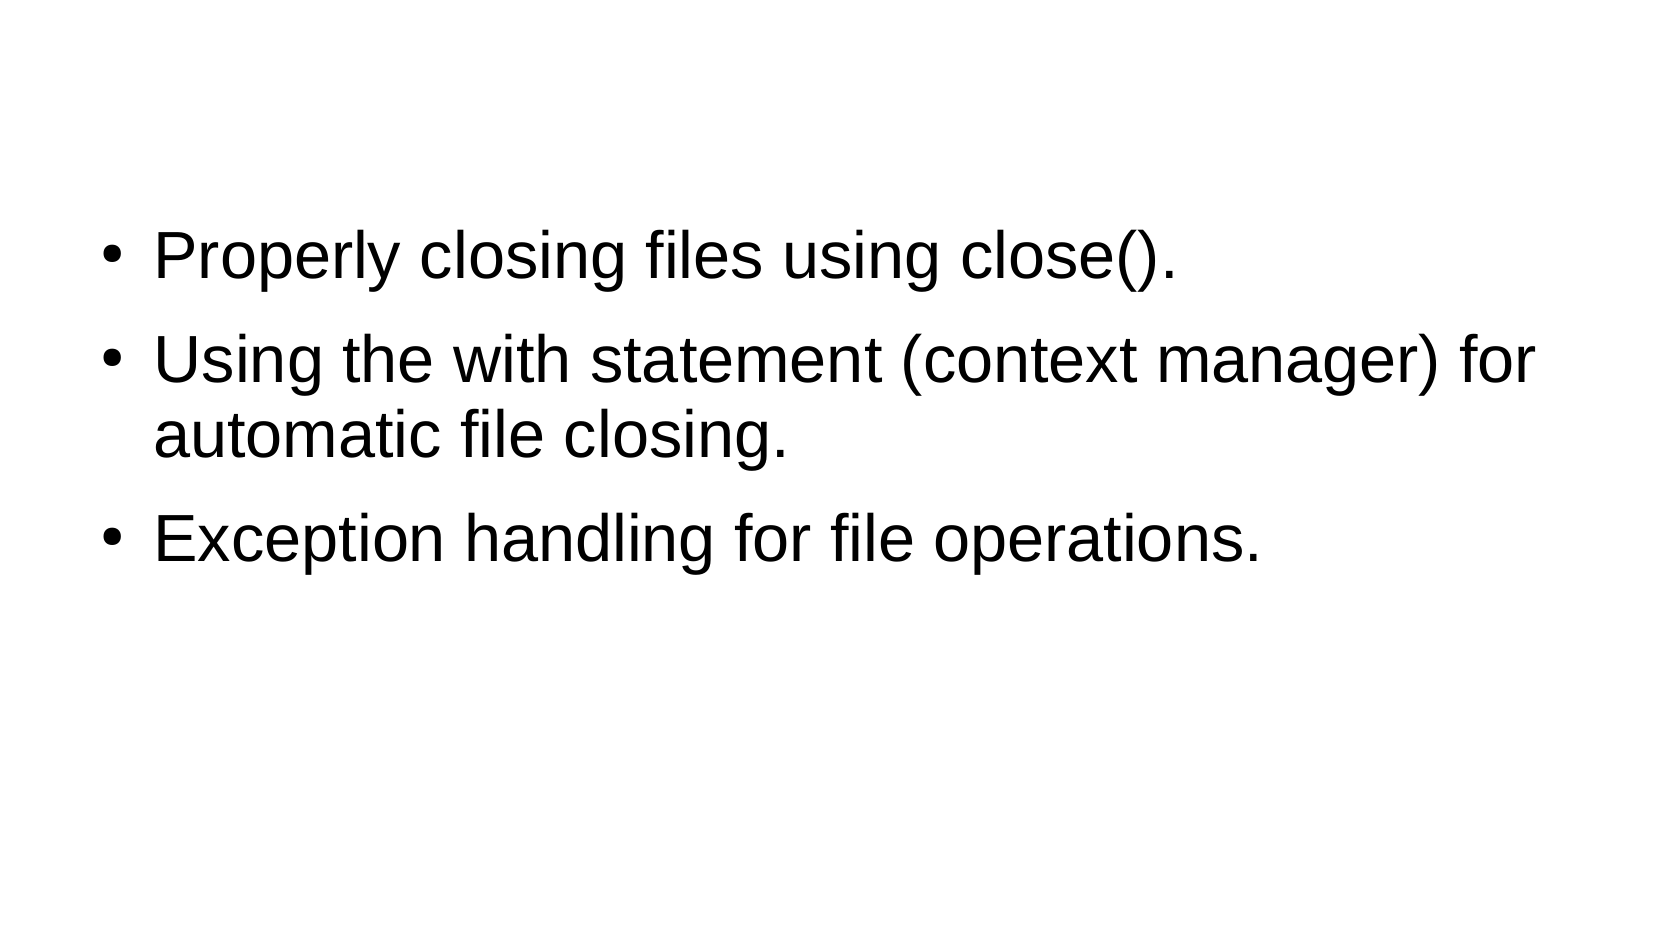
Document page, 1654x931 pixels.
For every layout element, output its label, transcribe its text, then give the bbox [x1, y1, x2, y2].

list Properly closing files using close(). Using the with statement (context manager) for automatic file closing. Exception handling for file operations. [82, 217, 1571, 758]
